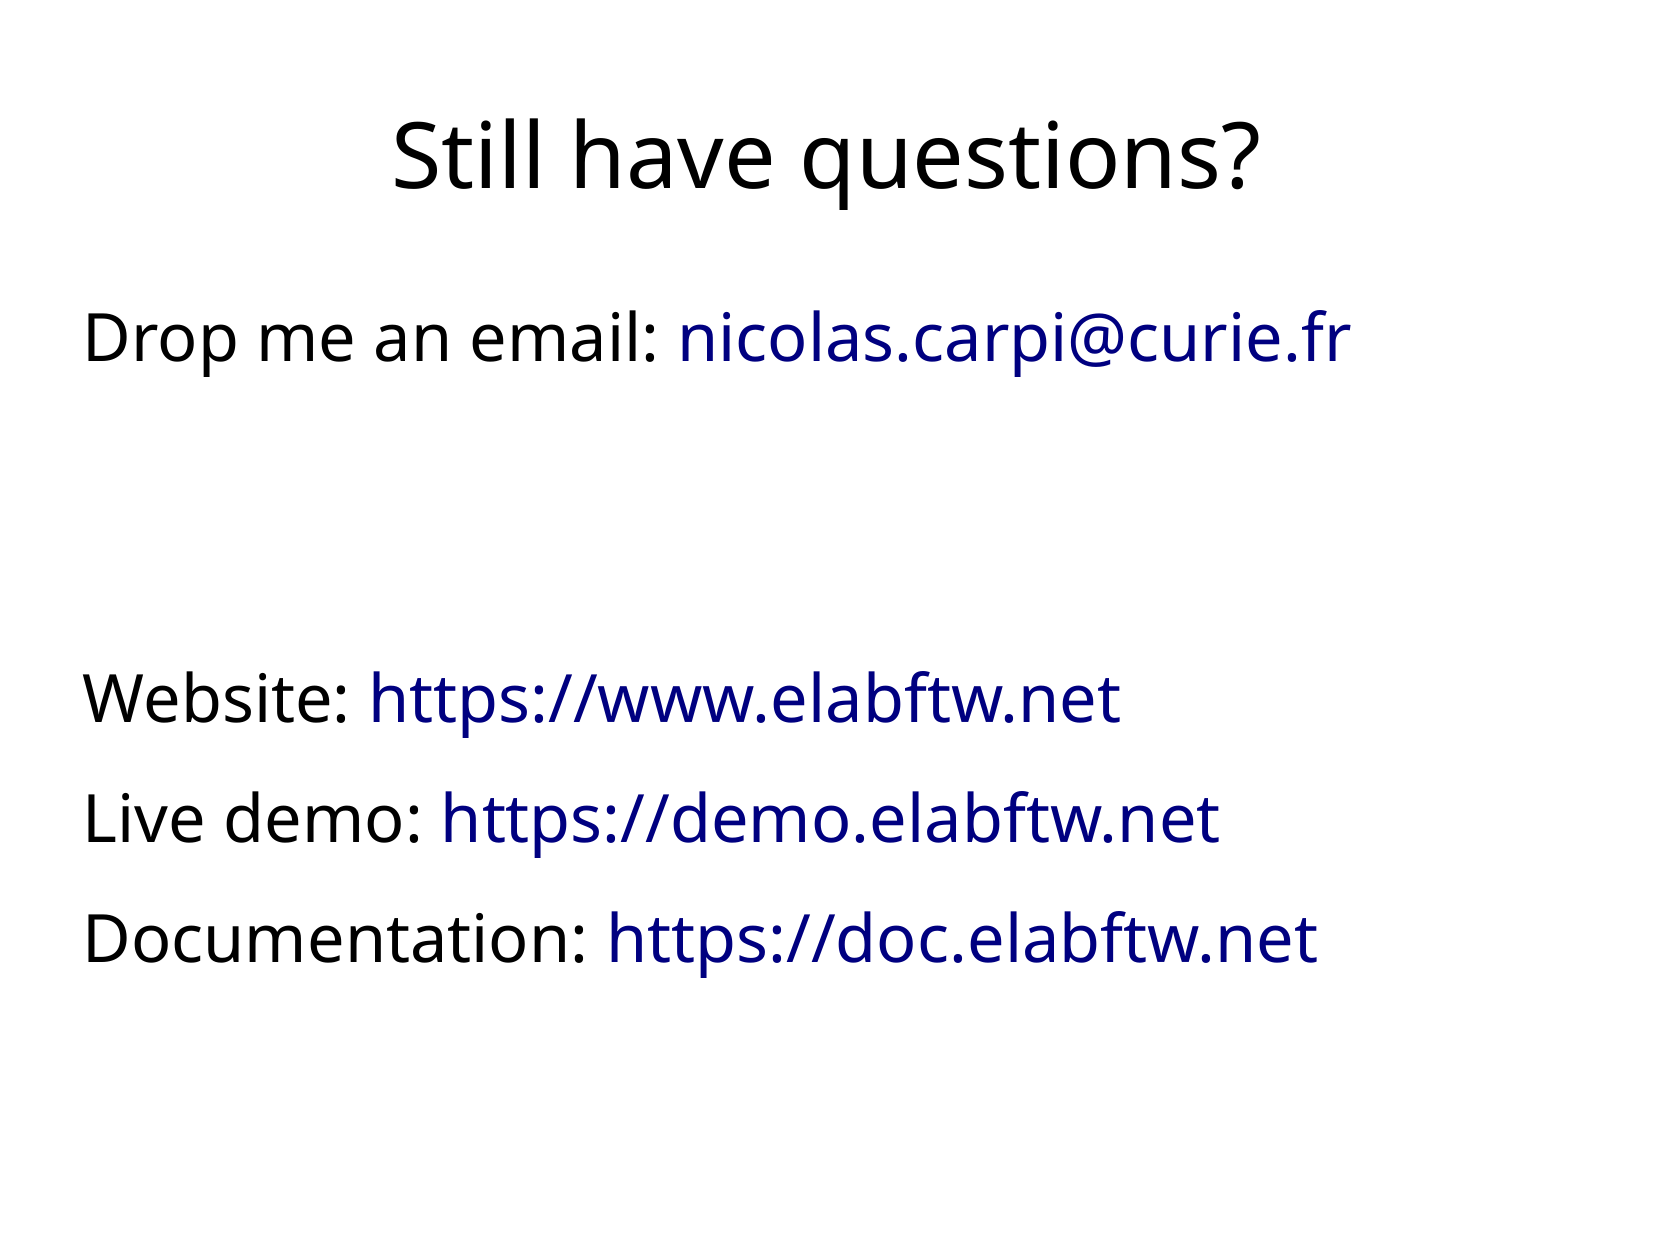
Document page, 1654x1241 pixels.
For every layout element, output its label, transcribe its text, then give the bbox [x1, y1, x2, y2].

title Still have questions? [82, 49, 1571, 257]
list Drop me an email: nicolas.carpi@curie.fr Website: https://www.elabftw.net Live demo: https://demo.elabftw.net Documentation: https://doc.elabftw.net [82, 290, 1571, 1010]
